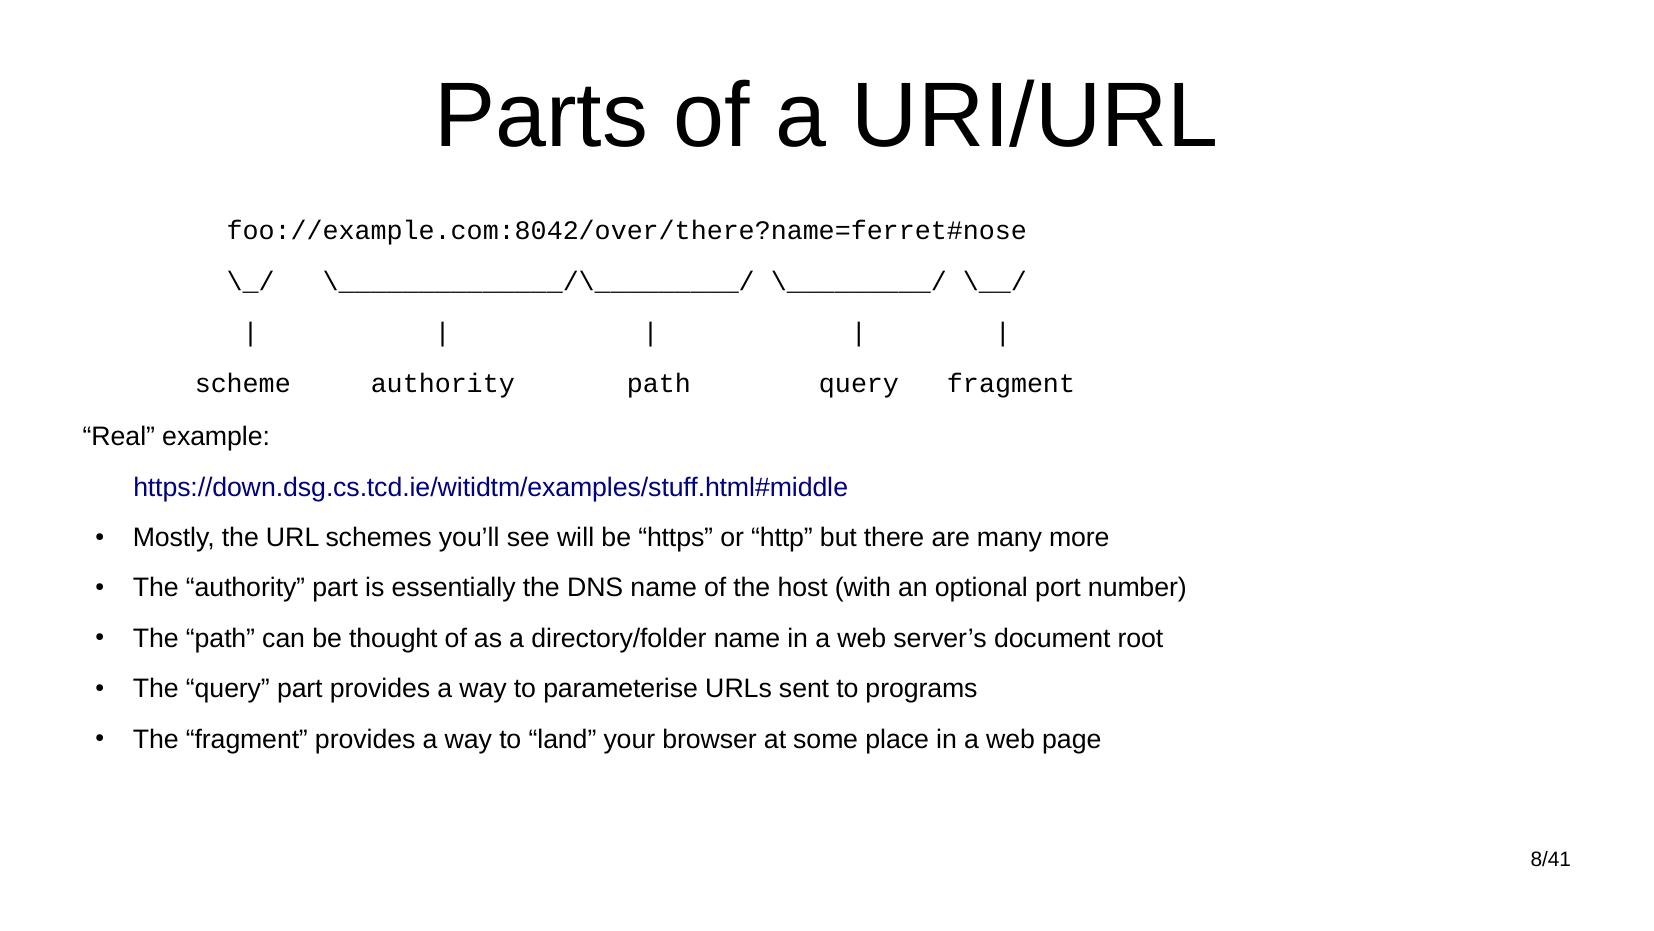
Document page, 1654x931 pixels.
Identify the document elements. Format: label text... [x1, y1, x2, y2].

list foo://example.com:8042/over/there?name=ferret#nose \_/ \______________/\_________/ \_________/ \__/ | | | | | scheme authority path query fragment “Real” example: https://down.dsg.cs.tcd.ie/witidtm/examples/stuff.html#middle Mostly, the URL schemes you’ll see will be “https” or “http” but there are many more The “authority” part is essentially the DNS name of the host (with an optional port number) The “path” can be thought of as a directory/folder name in a web server’s document root The “query” part provides a way to parameterise URLs sent to programs The “fragment” provides a way to “land” your browser at some place in a web page [82, 217, 1571, 758]
title Parts of a URI/URL [82, 37, 1571, 193]
